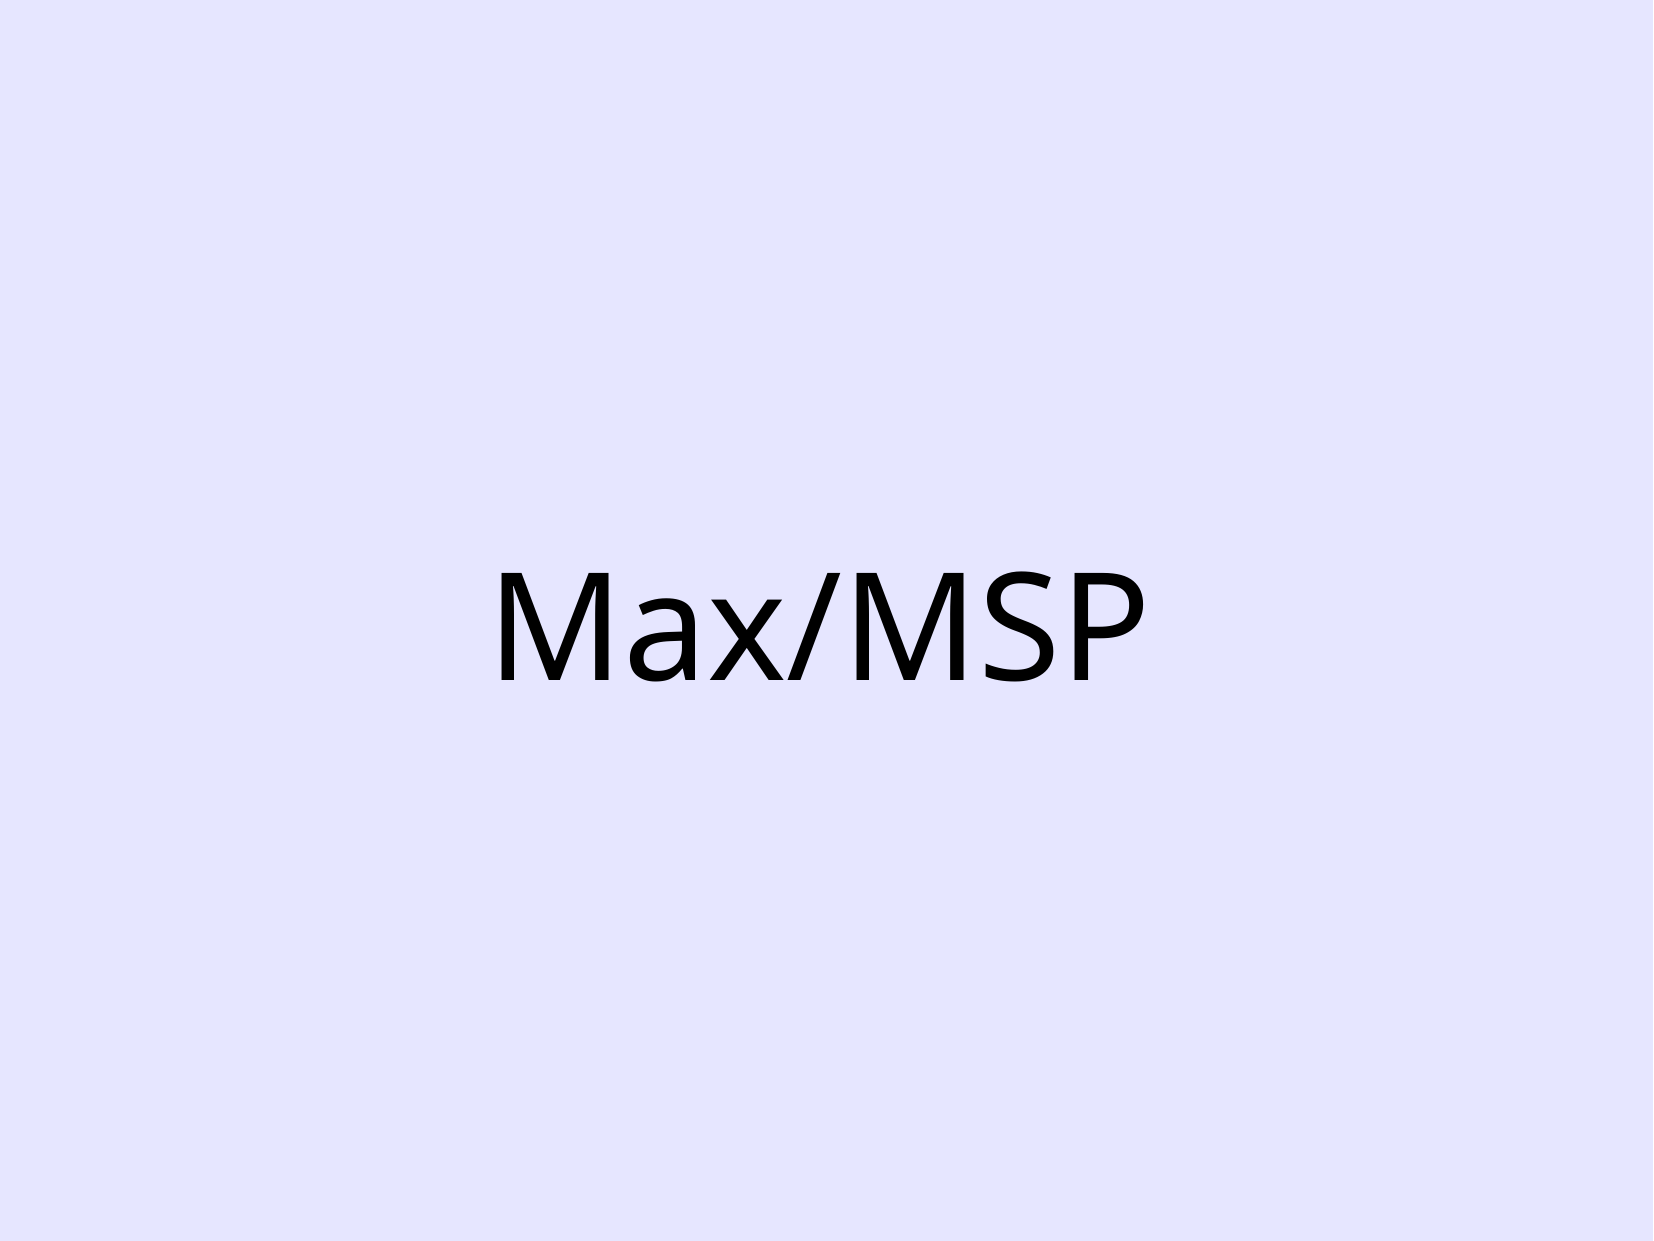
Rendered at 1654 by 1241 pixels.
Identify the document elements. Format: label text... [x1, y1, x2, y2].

title Max/MSP [487, 494, 1564, 751]
